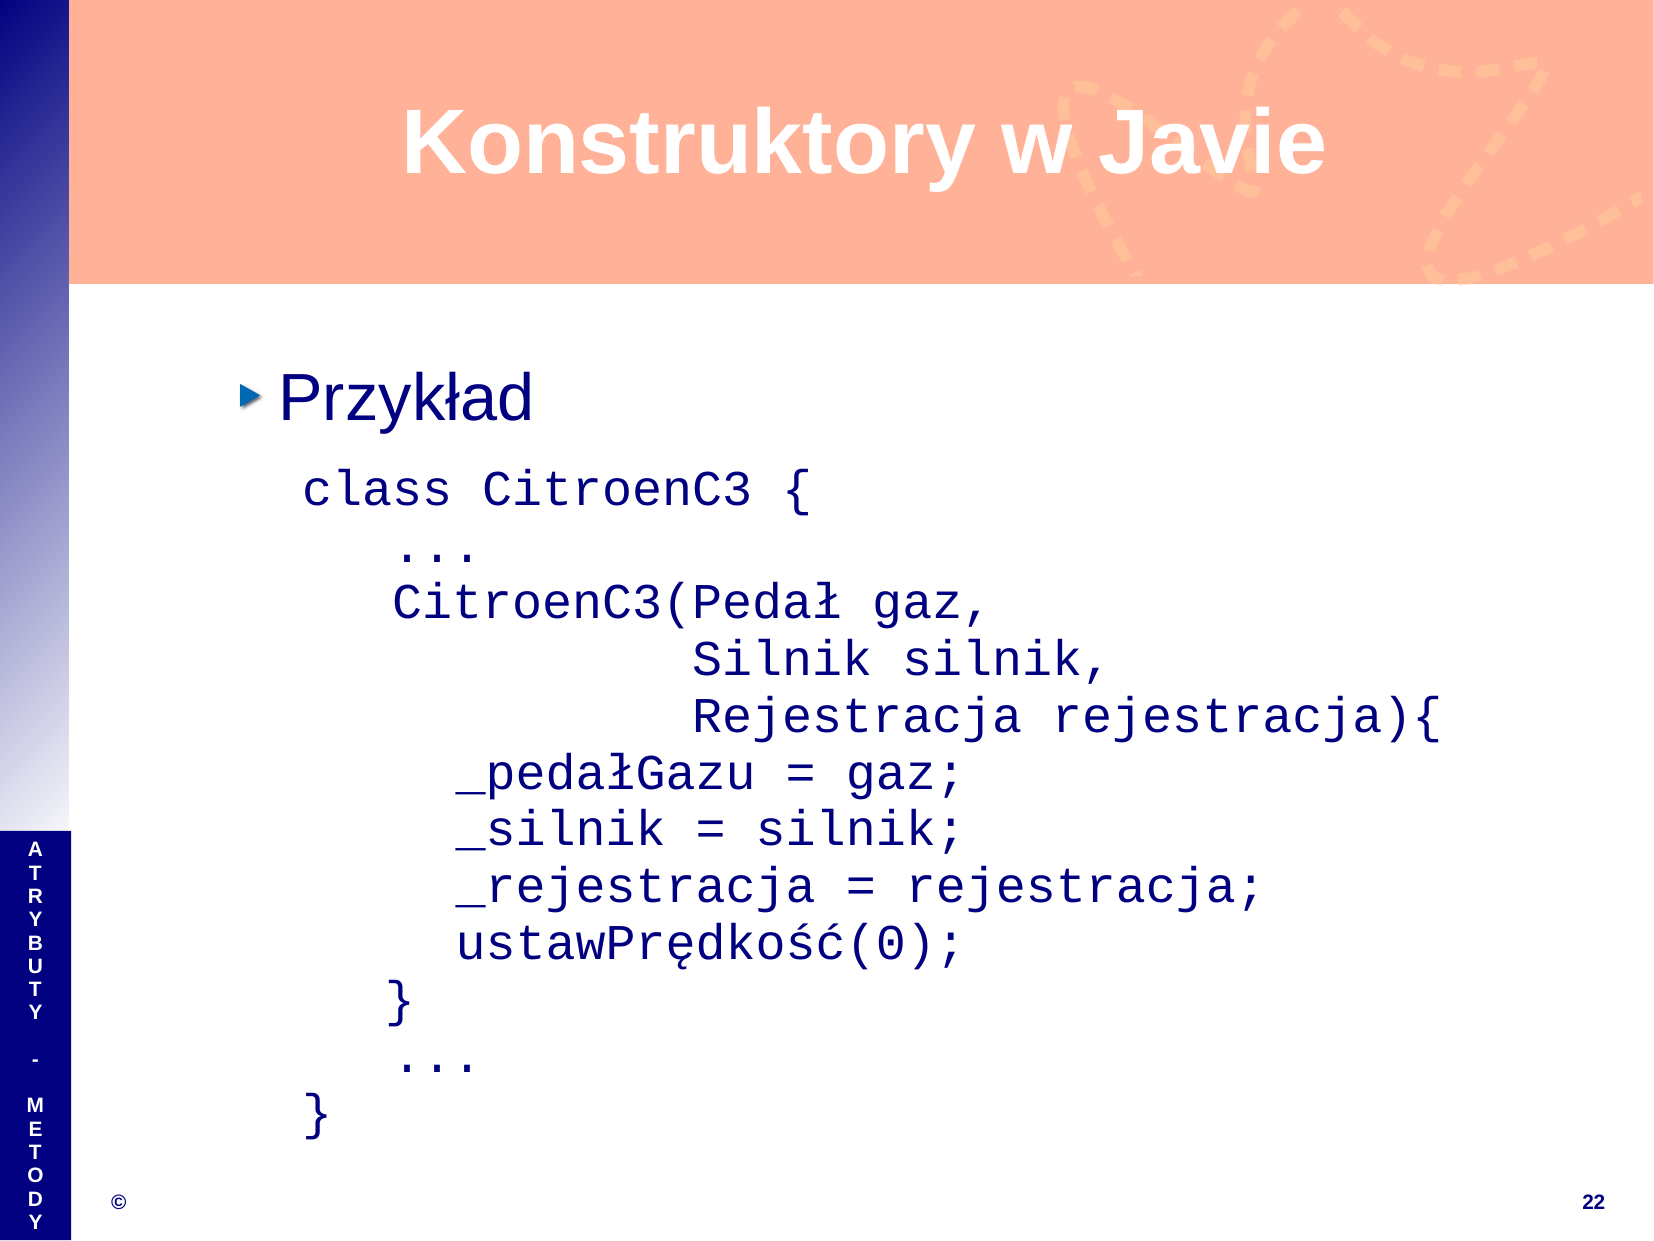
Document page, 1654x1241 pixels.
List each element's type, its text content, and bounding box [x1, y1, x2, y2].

text_box A T R Y B U T Y - M E T O D Y [0, 830, 71, 1241]
list Przykład class CitroenC3 { ... CitroenC3(Pedał gaz, Silnik silnik, Rejestracja rejestracja){ _pedałGazu = gaz; _silnik = silnik; _rejestracja = rejestracja; ustawPrędkość(0); } ... } [207, 359, 1507, 1145]
title Konstruktory w Javie [113, 37, 1617, 246]
